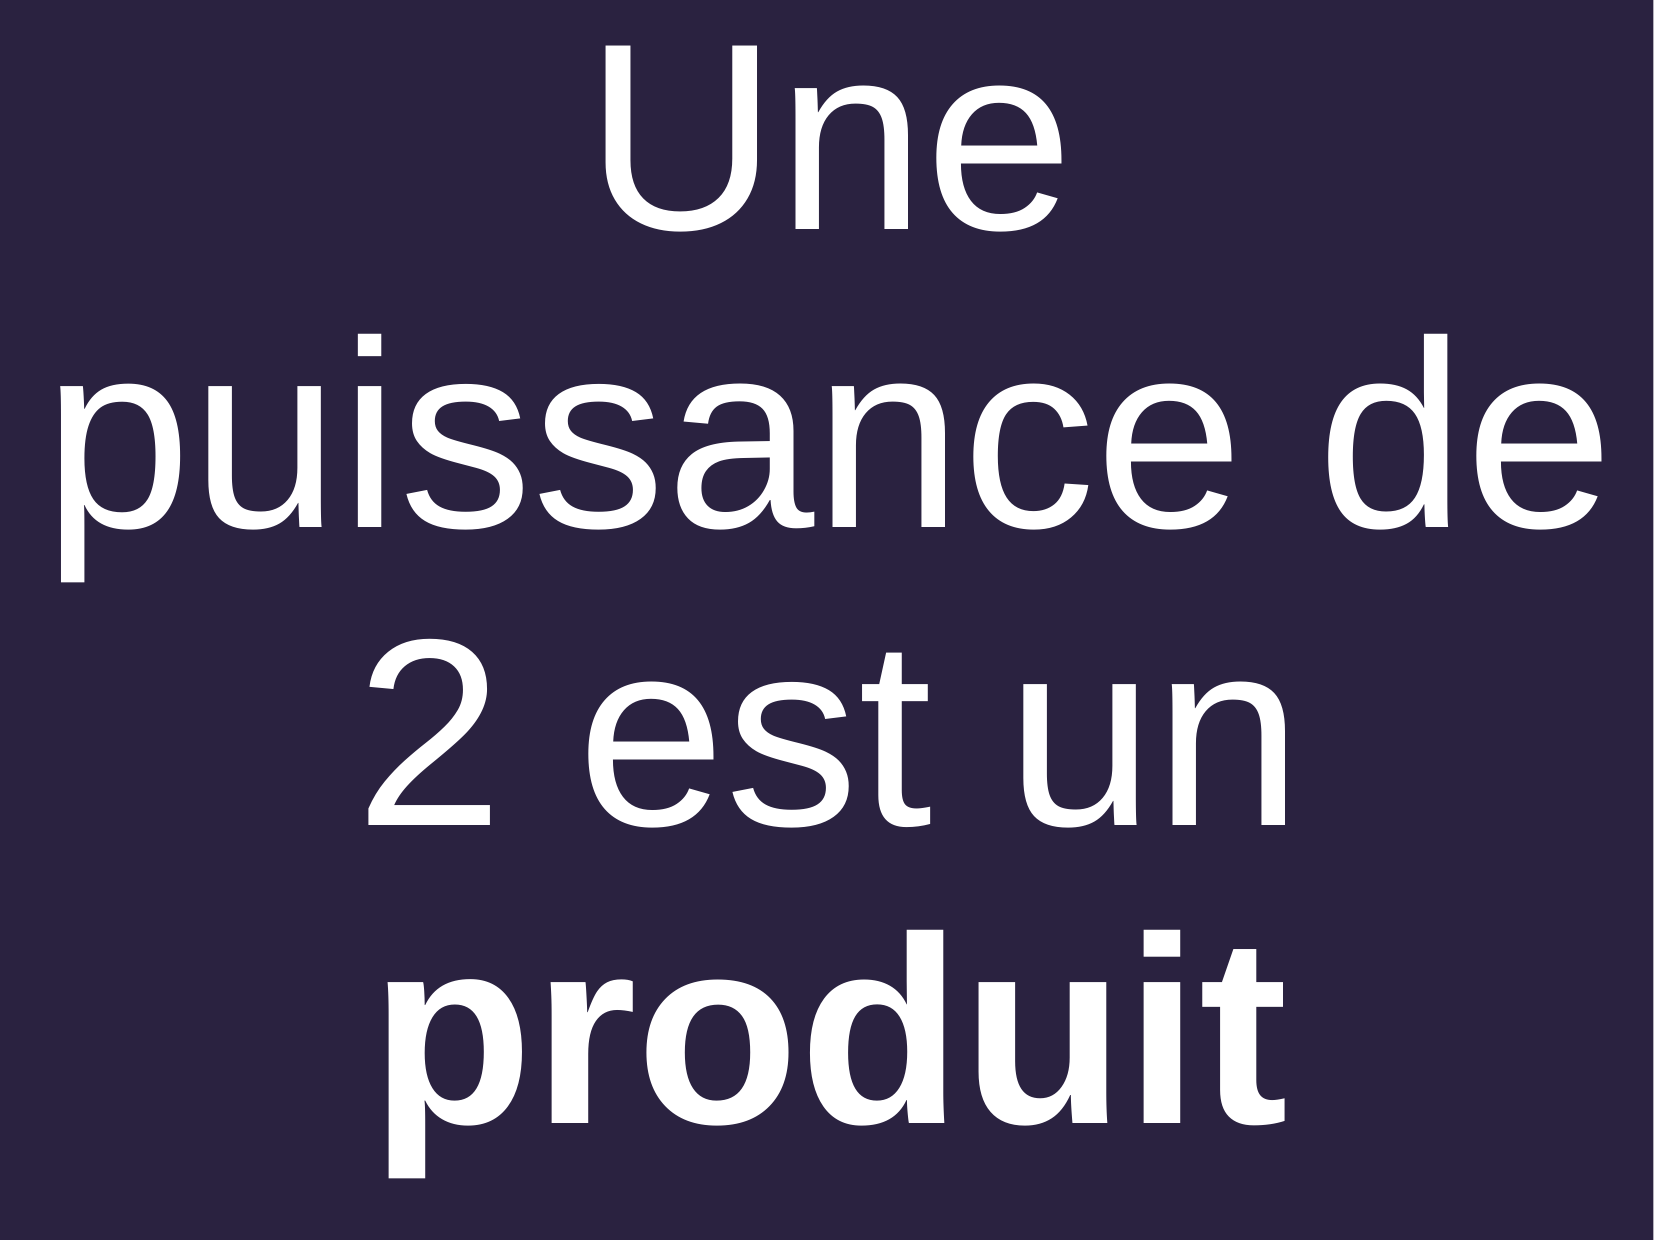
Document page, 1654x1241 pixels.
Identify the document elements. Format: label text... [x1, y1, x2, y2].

title Une puissance de 2 est un produit [2, 0, 1654, 1181]
